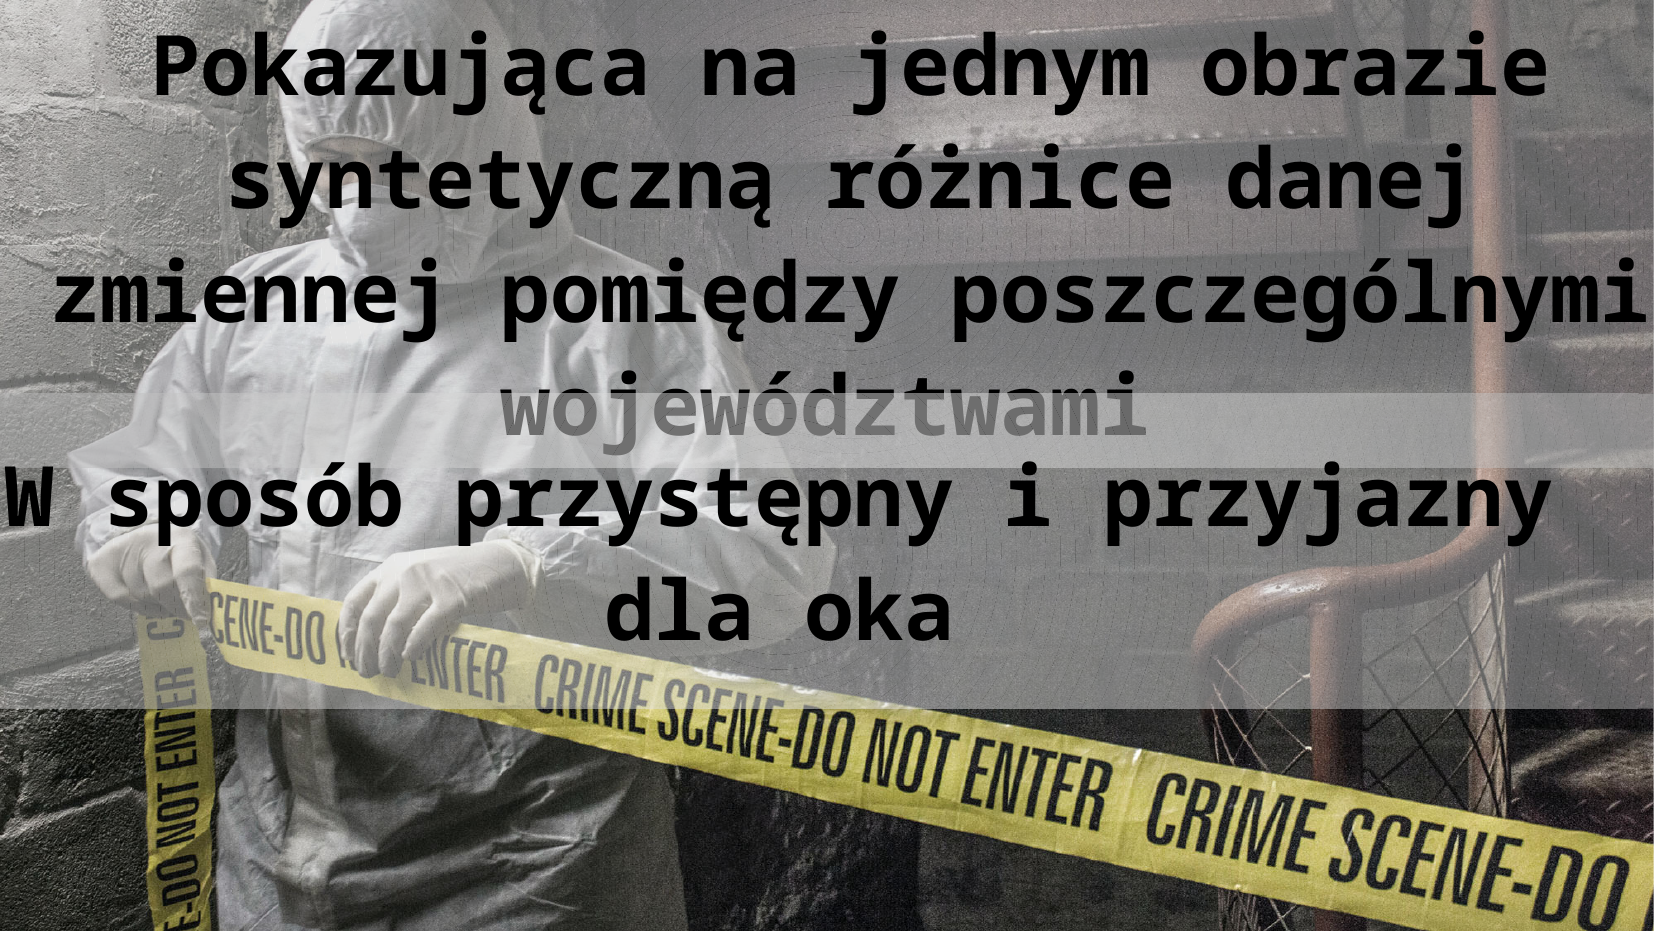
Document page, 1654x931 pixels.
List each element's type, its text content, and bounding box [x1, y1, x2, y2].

picture [0, 709, 1654, 931]
text_box W sposób przystępny i przyjazny dla oka [0, 393, 1654, 709]
text_box Pokazująca na jednym obrazie syntetyczną różnice danej zmiennej pomiędzy poszczególnymi województwami [0, 59, 1654, 393]
